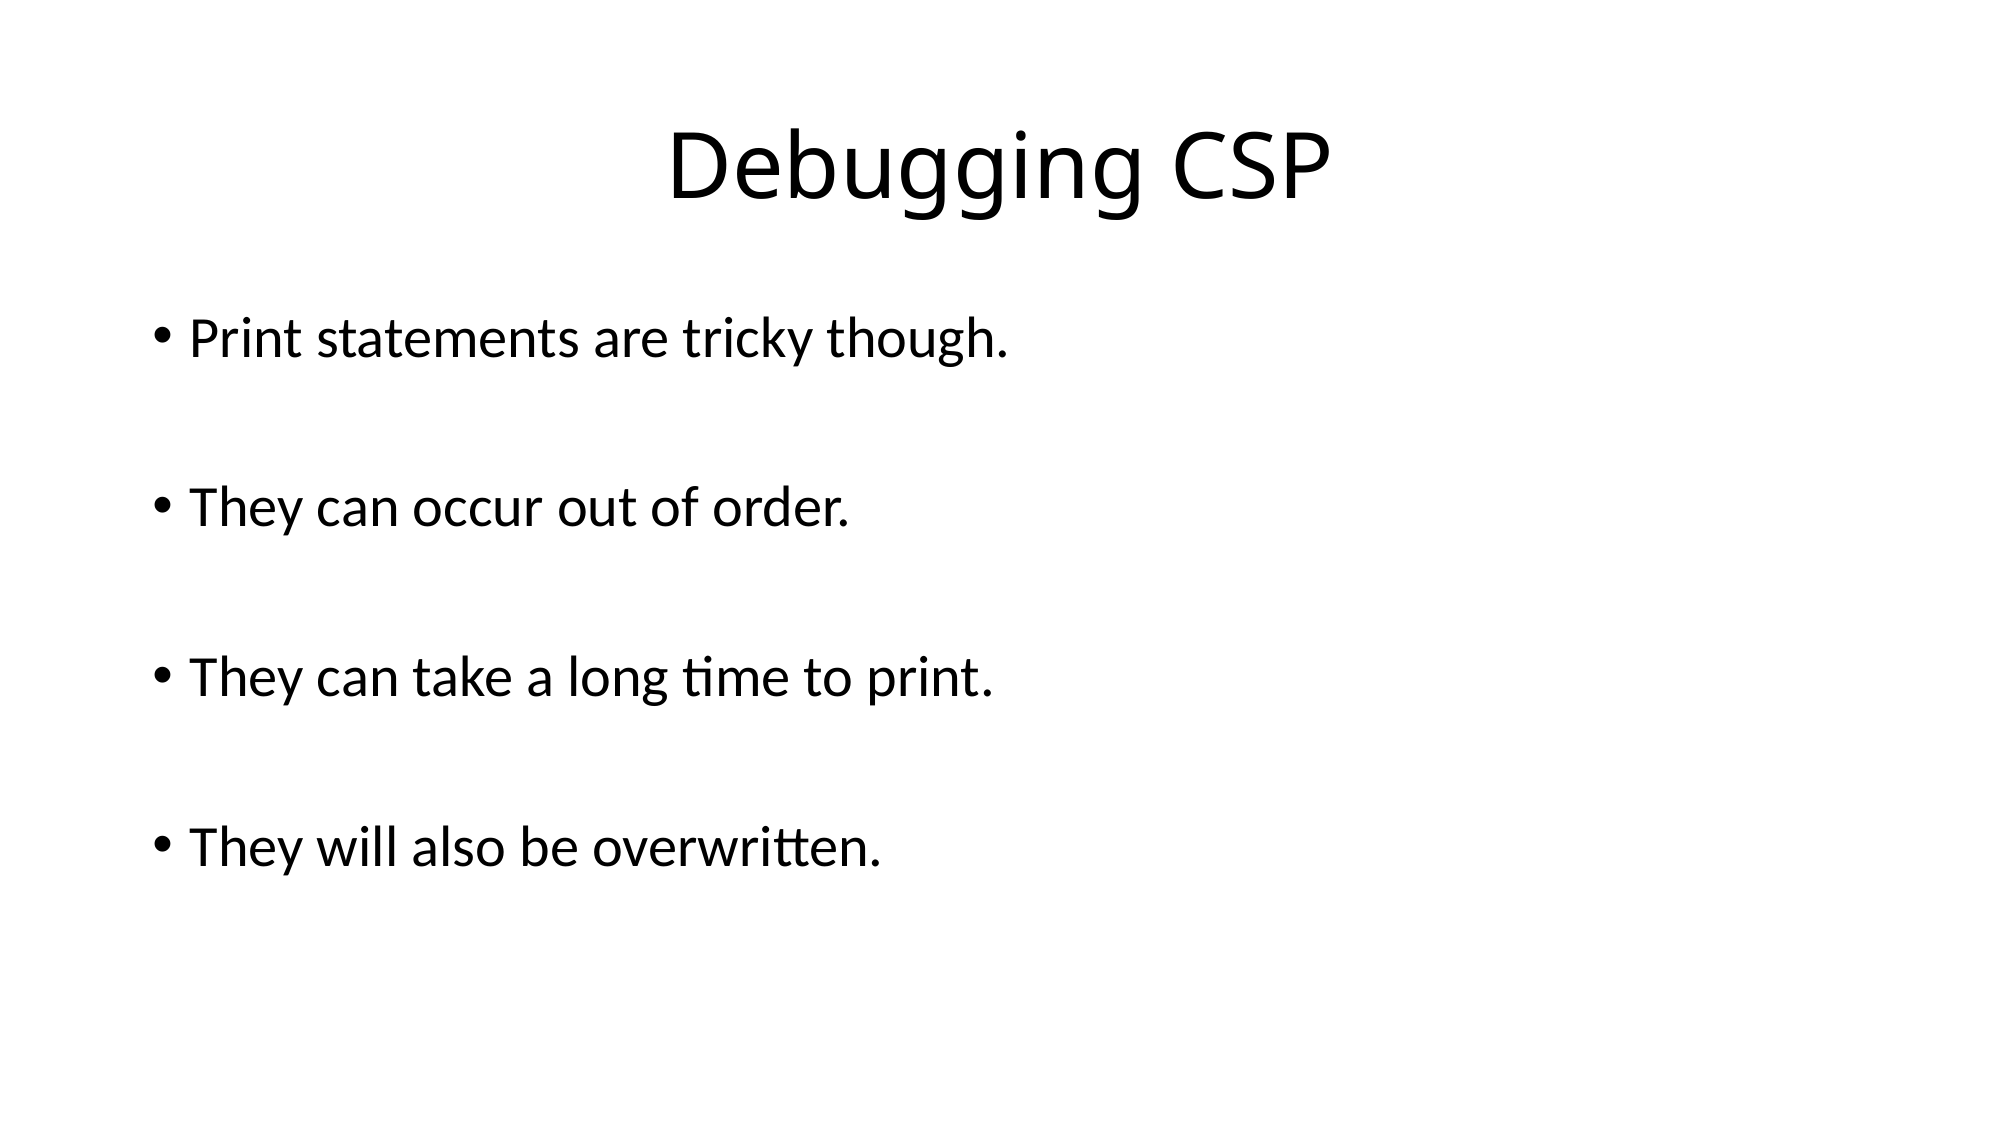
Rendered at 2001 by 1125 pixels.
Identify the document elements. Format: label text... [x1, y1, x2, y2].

list Print statements are tricky though. They can occur out of order. They can take a long time to print. They will also be overwritten. [137, 299, 1863, 1014]
title Debugging CSP [137, 59, 1863, 278]
